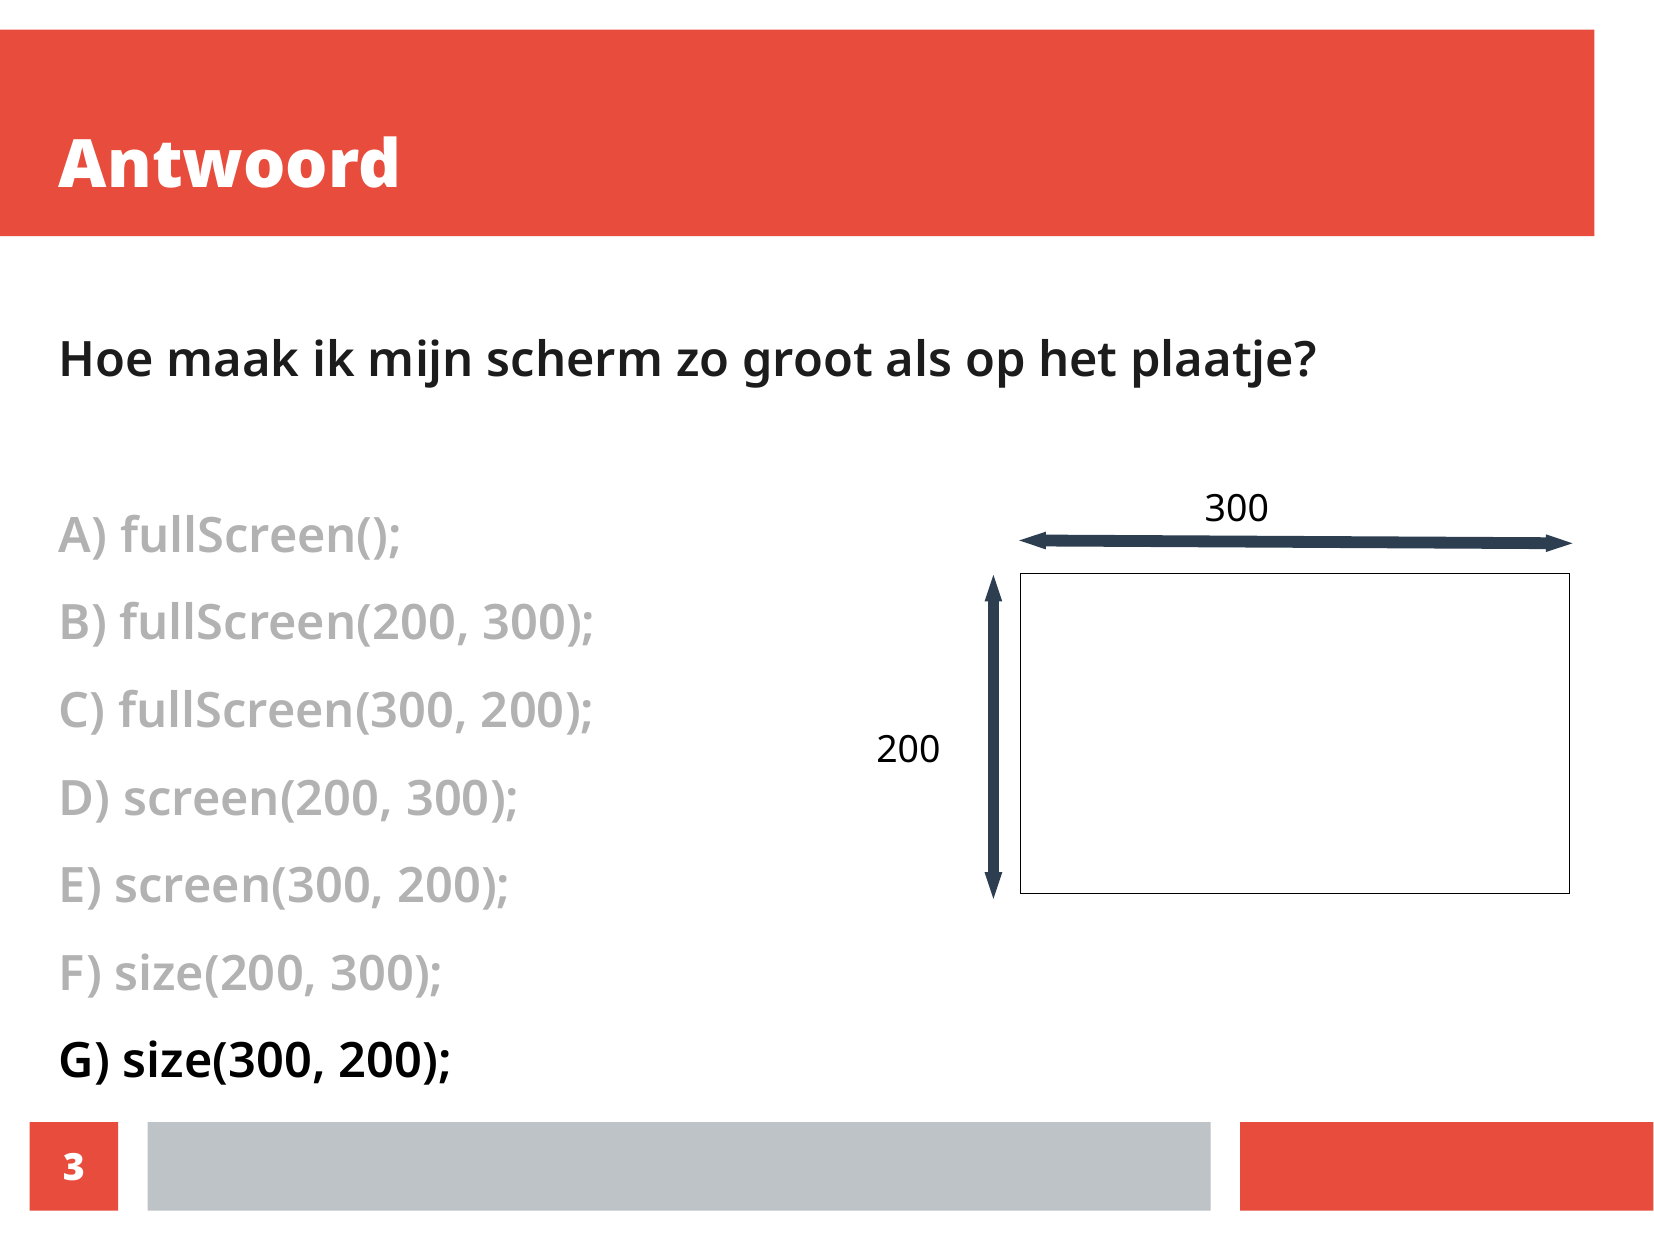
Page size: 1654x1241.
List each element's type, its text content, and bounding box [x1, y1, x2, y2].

title Antwoord [59, 59, 1595, 207]
text_box 200 [861, 715, 963, 774]
text_box [1020, 573, 1570, 894]
text_box 300 [1189, 474, 1291, 533]
list Hoe maak ik mijn scherm zo groot als op het plaatje? A) fullScreen(); B) fullScreen(200, 300); C) fullScreen(300, 200); D) screen(200, 300); E) screen(300, 200); F) size(200, 300); G) size(300, 200); [59, 324, 1565, 1093]
